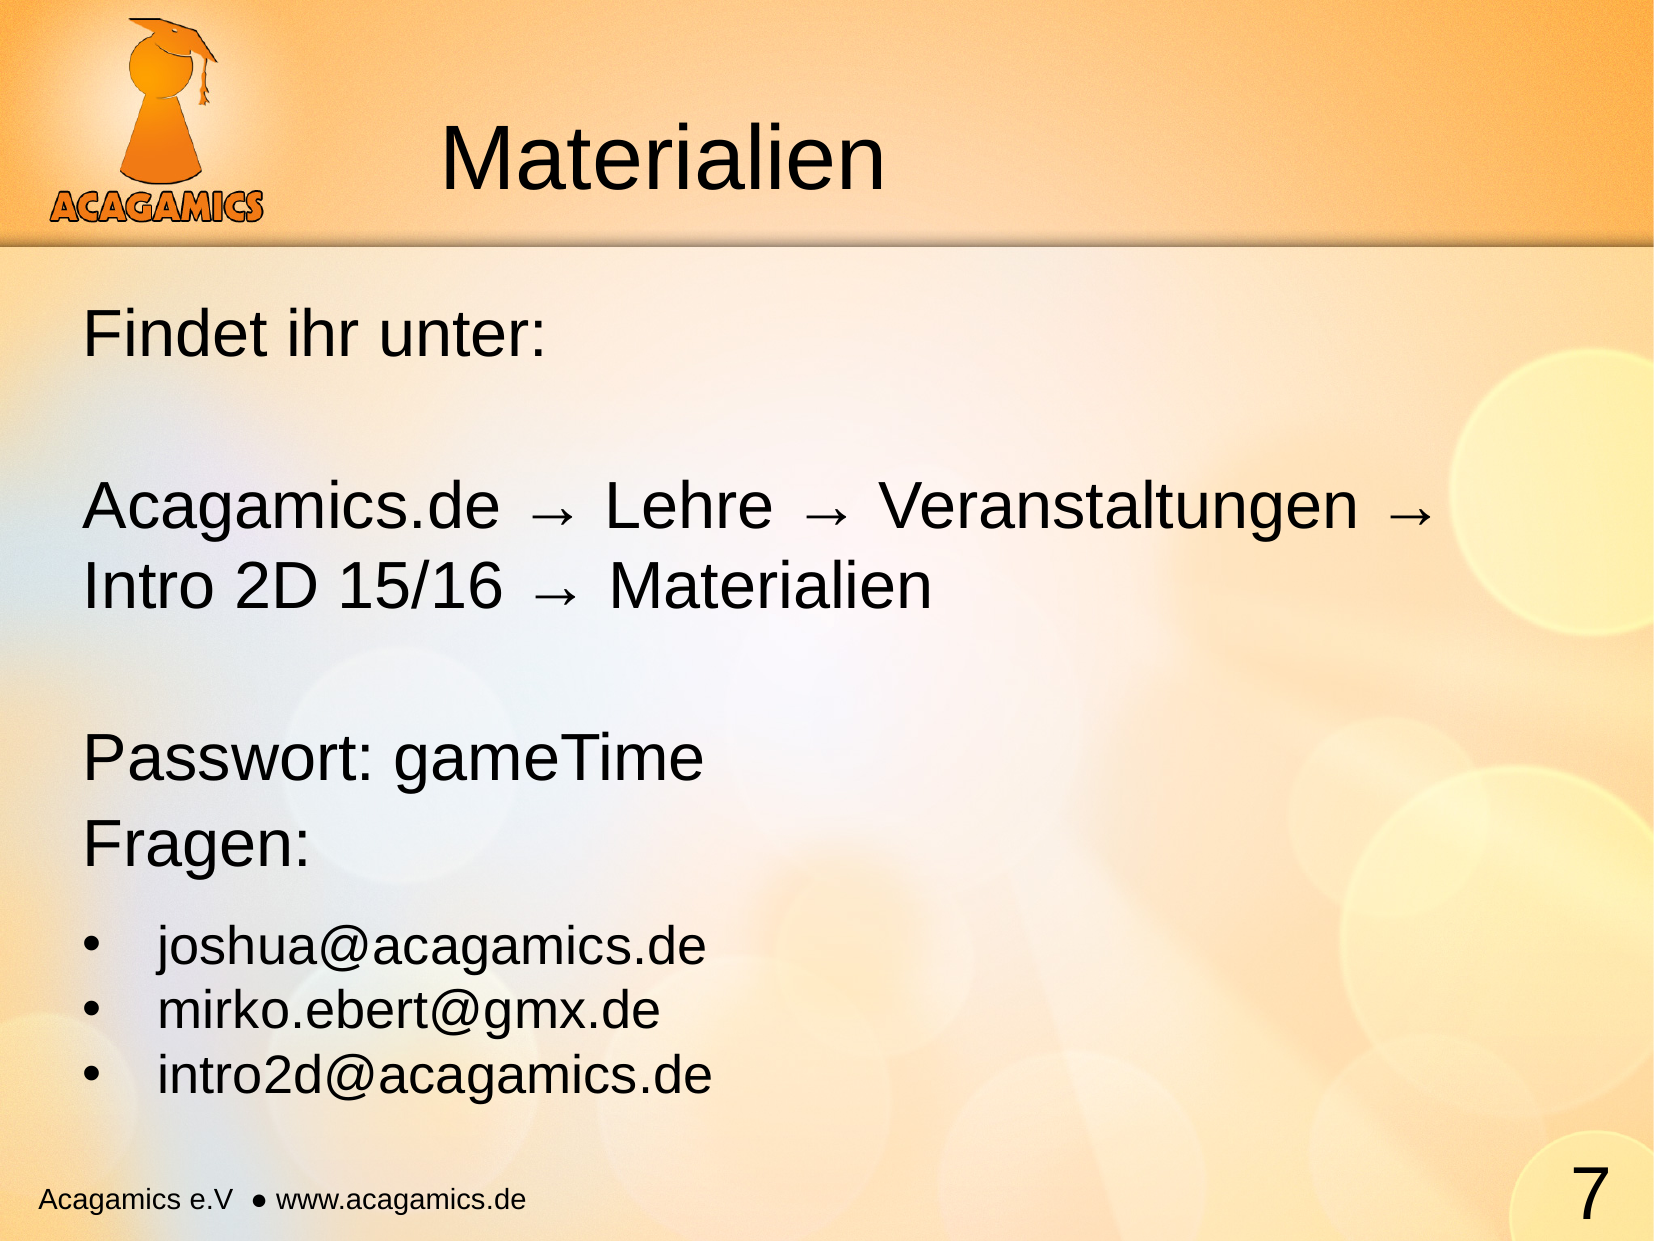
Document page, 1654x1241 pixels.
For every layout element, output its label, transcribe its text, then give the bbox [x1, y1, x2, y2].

subtitle Findet ihr unter: Acagamics.de → Lehre → Veranstaltungen → Intro 2D 15/16 → Materialien Passwort: gameTime Fragen: joshua@acagamics.de mirko.ebert@gmx.de intro2d@acagamics.de [82, 290, 1571, 1174]
text_box [1517, 1151, 1654, 1241]
title Materialien [82, 49, 1571, 257]
